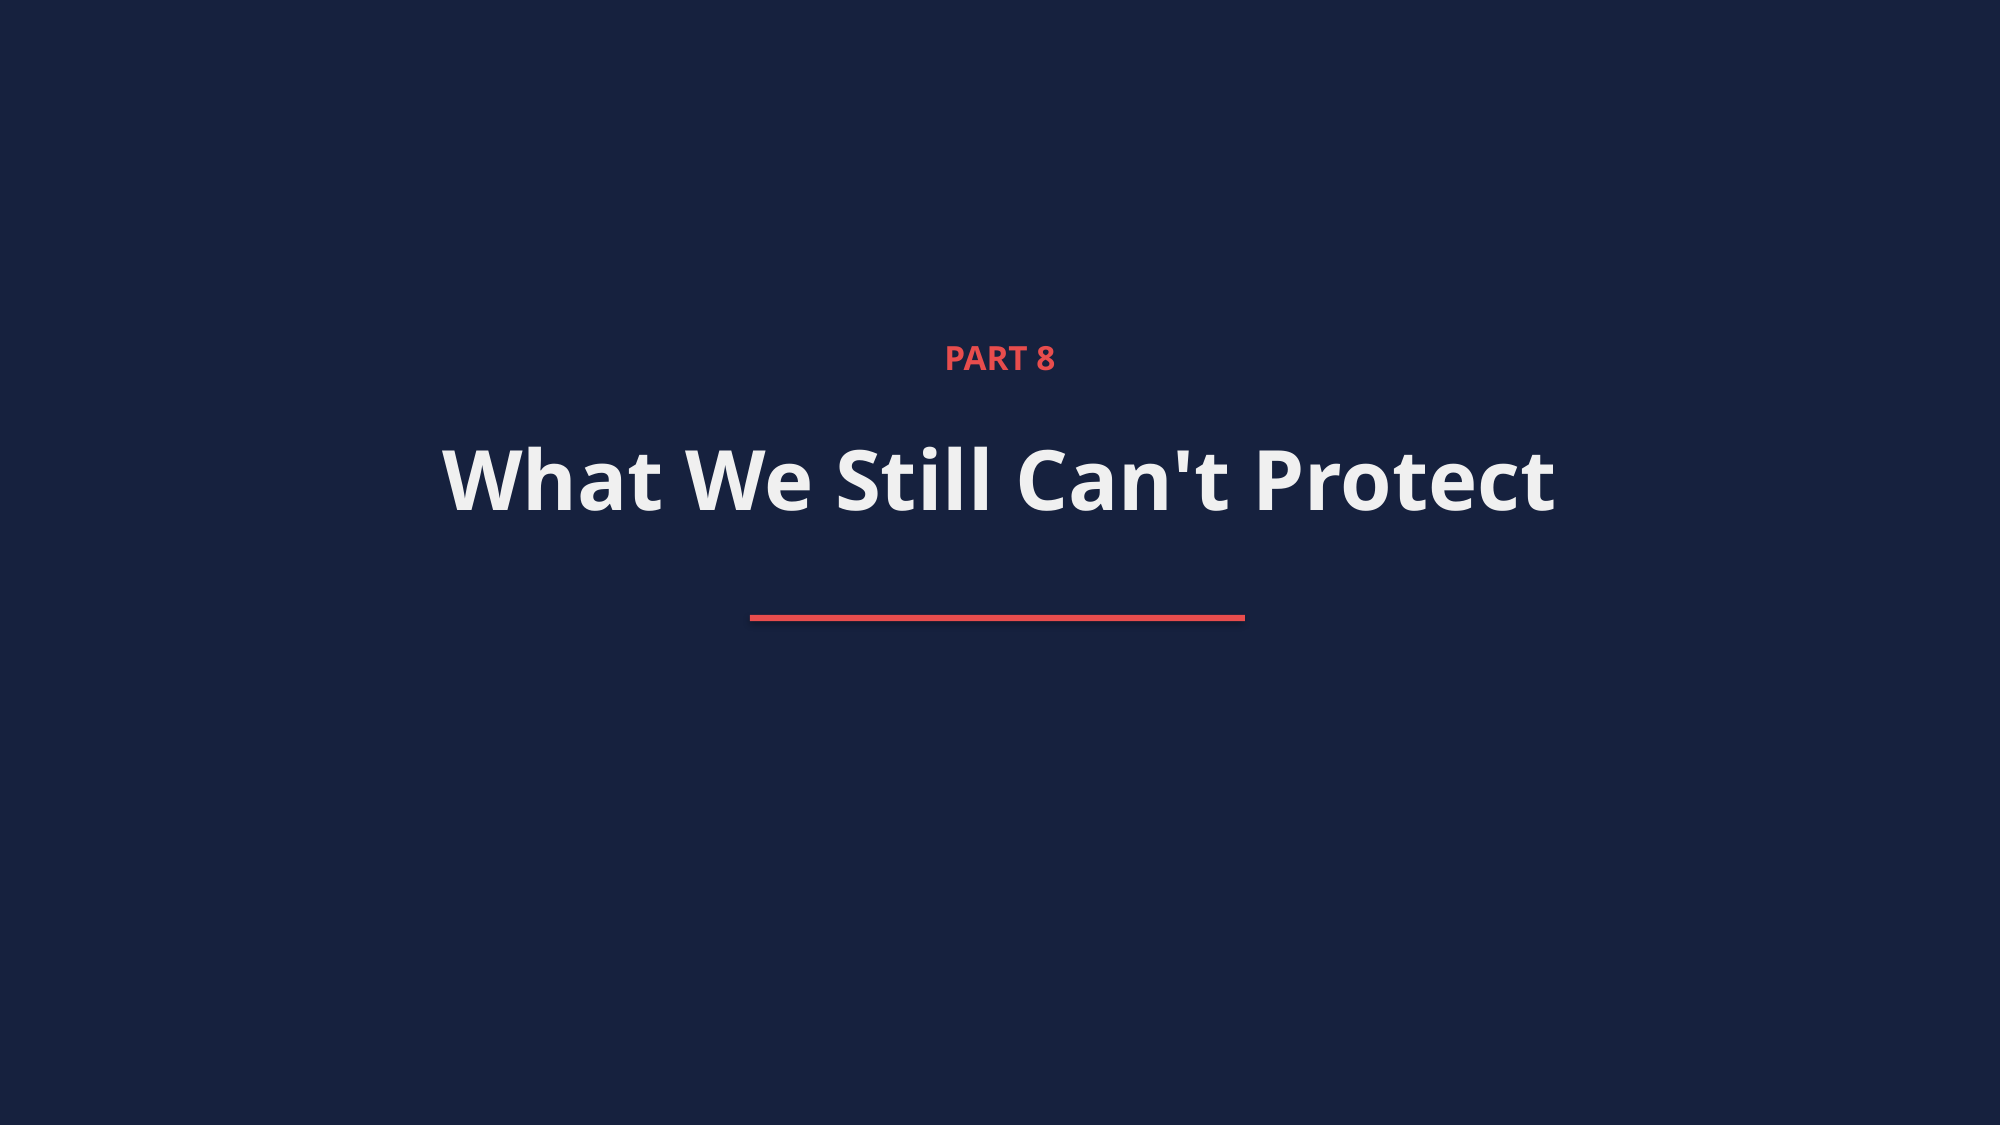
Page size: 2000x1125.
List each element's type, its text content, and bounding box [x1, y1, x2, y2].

text_box PART 8 [89, 329, 1910, 385]
text_box What We Still Can't Protect [89, 420, 1910, 535]
text_box [749, 614, 1245, 622]
